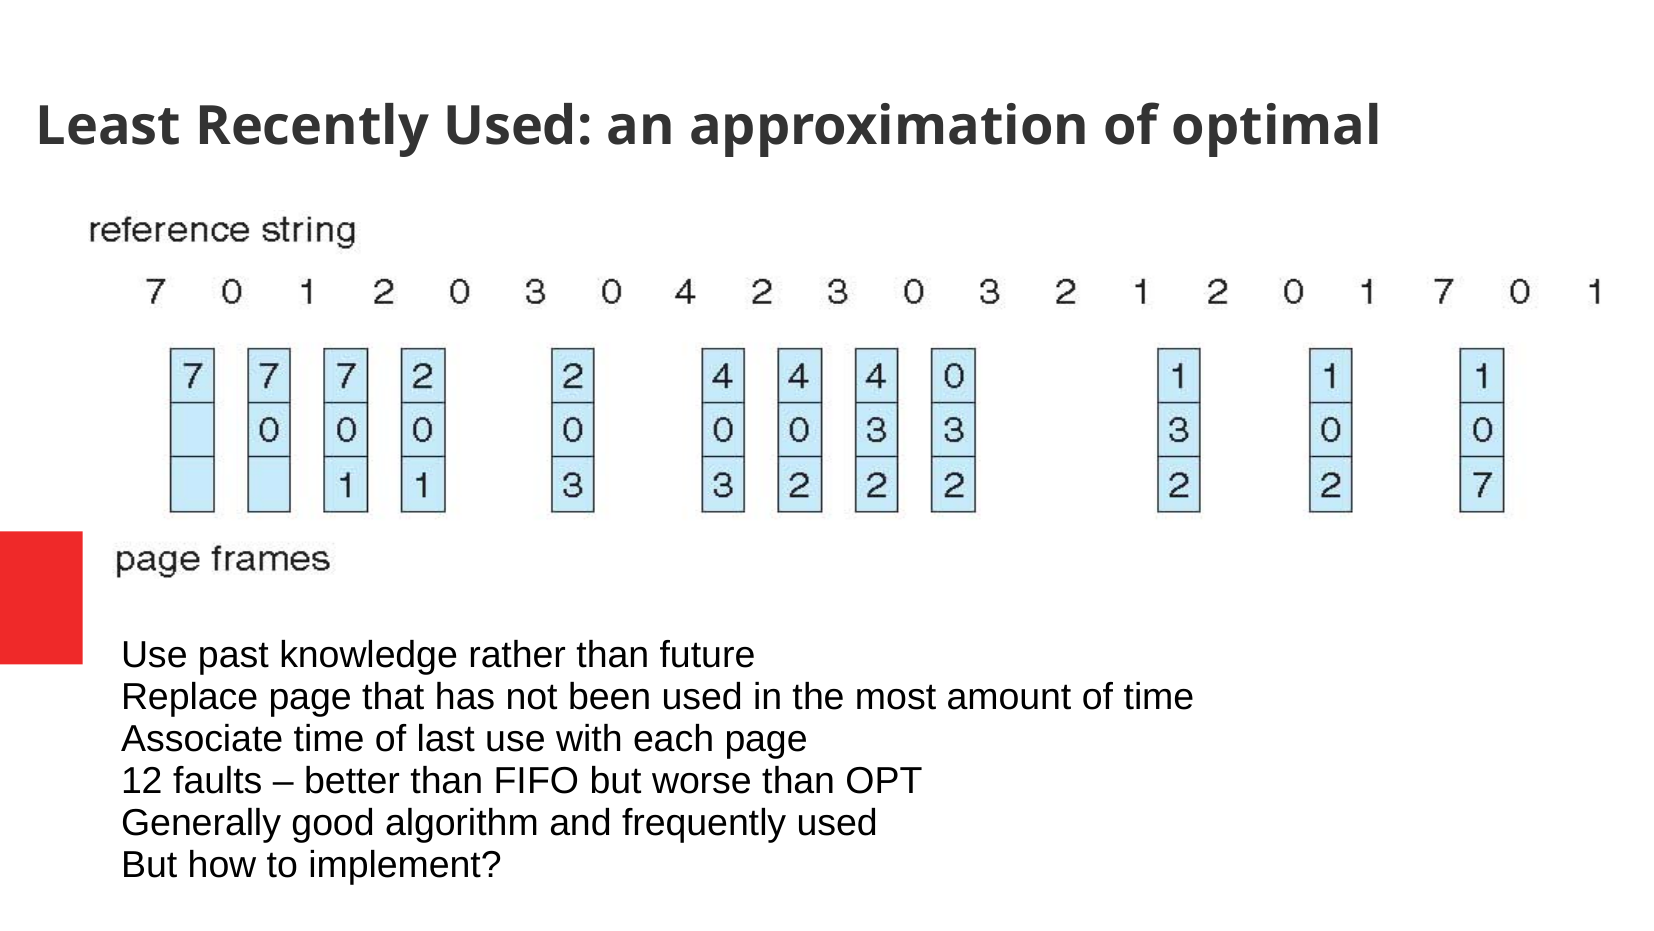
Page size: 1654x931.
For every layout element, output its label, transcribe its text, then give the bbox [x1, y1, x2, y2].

picture [88, 210, 1607, 579]
title Least Recently Used: an approximation of optimal [35, 35, 1630, 213]
text_box Use past knowledge rather than future Replace page that has not been used in the most amount of time Associate time of last use with each page 12 faults – better than FIFO but worse than OPT Generally good algorithm and frequently used But how to implement? [106, 625, 1595, 931]
